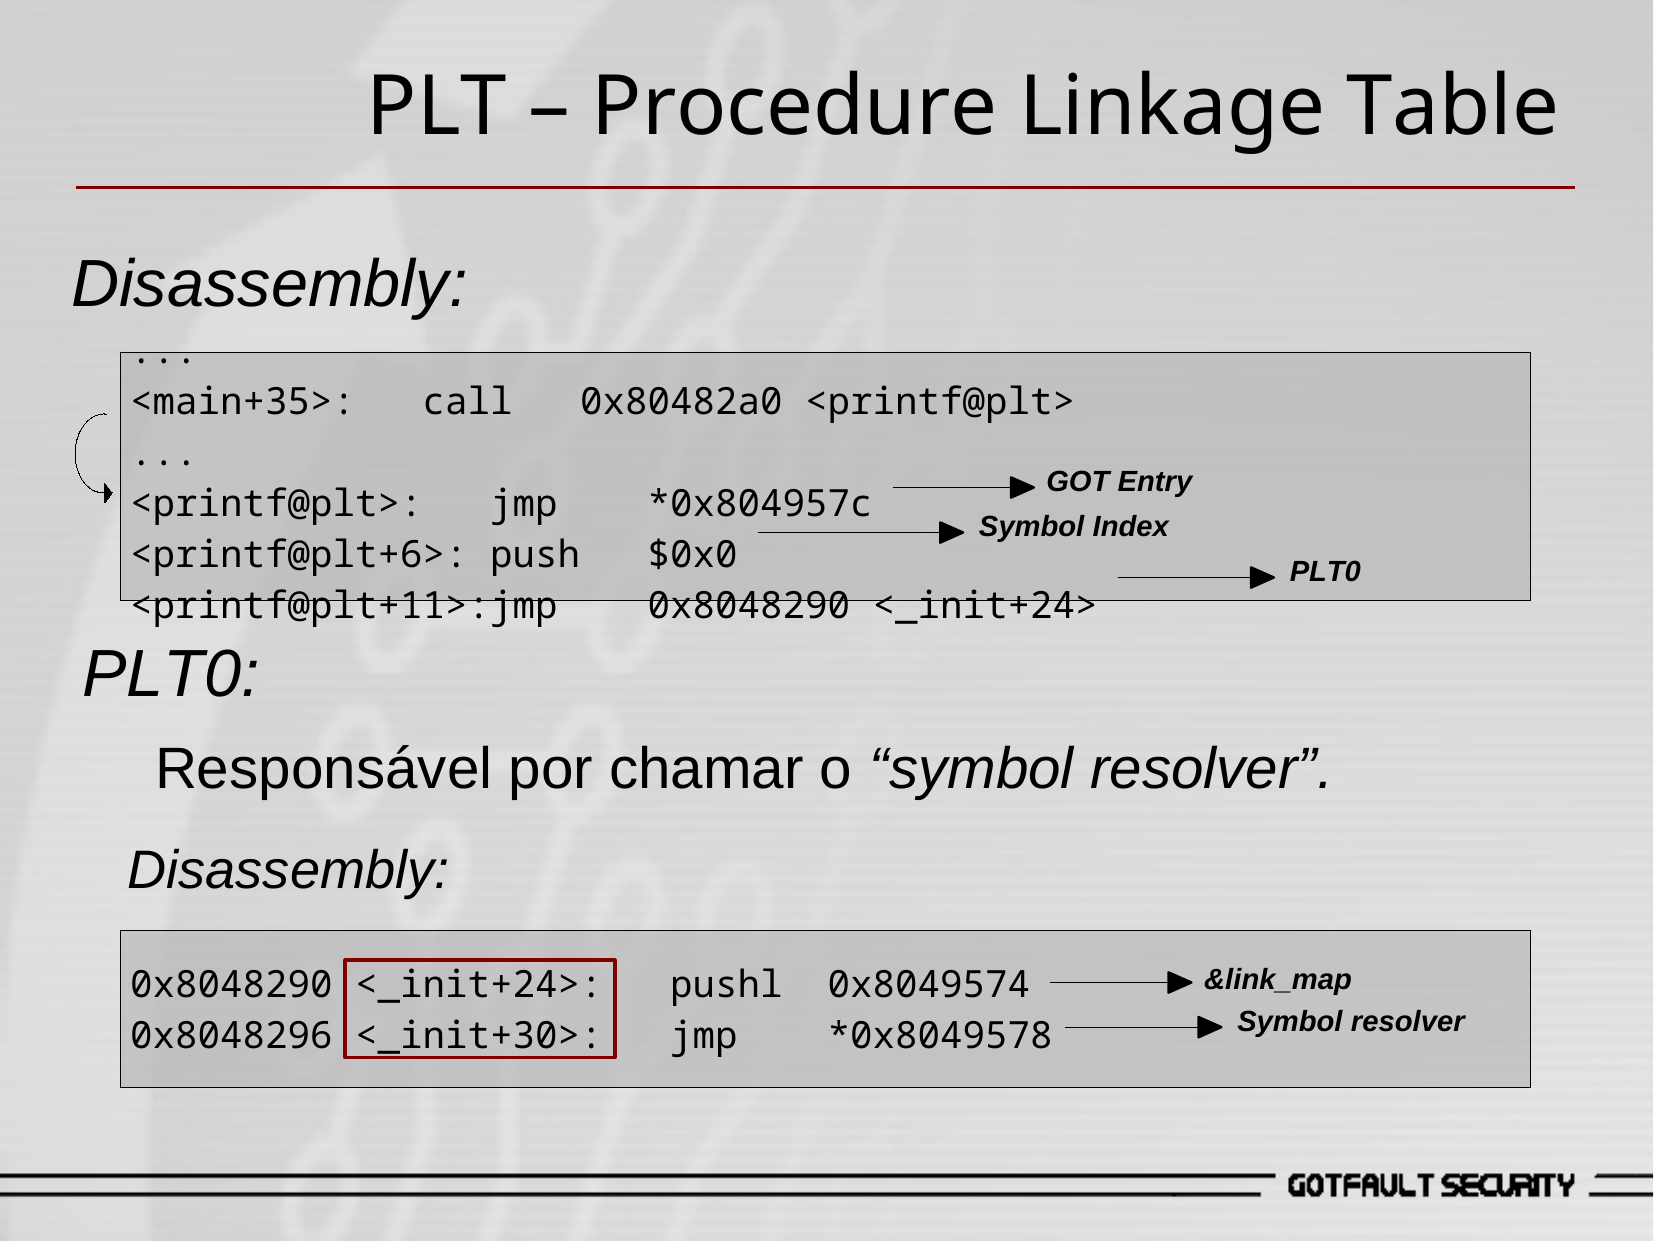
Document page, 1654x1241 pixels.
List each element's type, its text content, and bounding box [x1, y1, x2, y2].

text_box Responsável por chamar o “symbol resolver”. [124, 728, 1376, 818]
text_box [75, 413, 113, 503]
text_box Disassembly: [112, 832, 488, 917]
text_box PLT – Procedure Linkage Table [22, 37, 1576, 182]
text_box PLT0: [67, 628, 706, 728]
text_box GOT Entry [1031, 457, 1287, 511]
picture [0, 0, 1654, 1241]
text_box Symbol Index [964, 502, 1216, 556]
text_box [345, 960, 616, 1058]
text_box Disassembly: [56, 238, 694, 339]
text_box 0x8048290 <_init+24>: pushl 0x8049574 0x8048296 <_init+30>: jmp *0x8049578 [120, 930, 1531, 1088]
text_box Symbol resolver [1222, 997, 1493, 1051]
text_box PLT0 [1275, 547, 1388, 601]
text_box &link_map [1189, 955, 1381, 1009]
text_box ... <main+35>: call 0x80482a0 <printf@plt> ... <printf@plt>: jmp *0x804957c <printf@plt+6>: push $0x0 <printf@plt+11>:jmp 0x8048290 <_init+24> [120, 352, 1531, 601]
